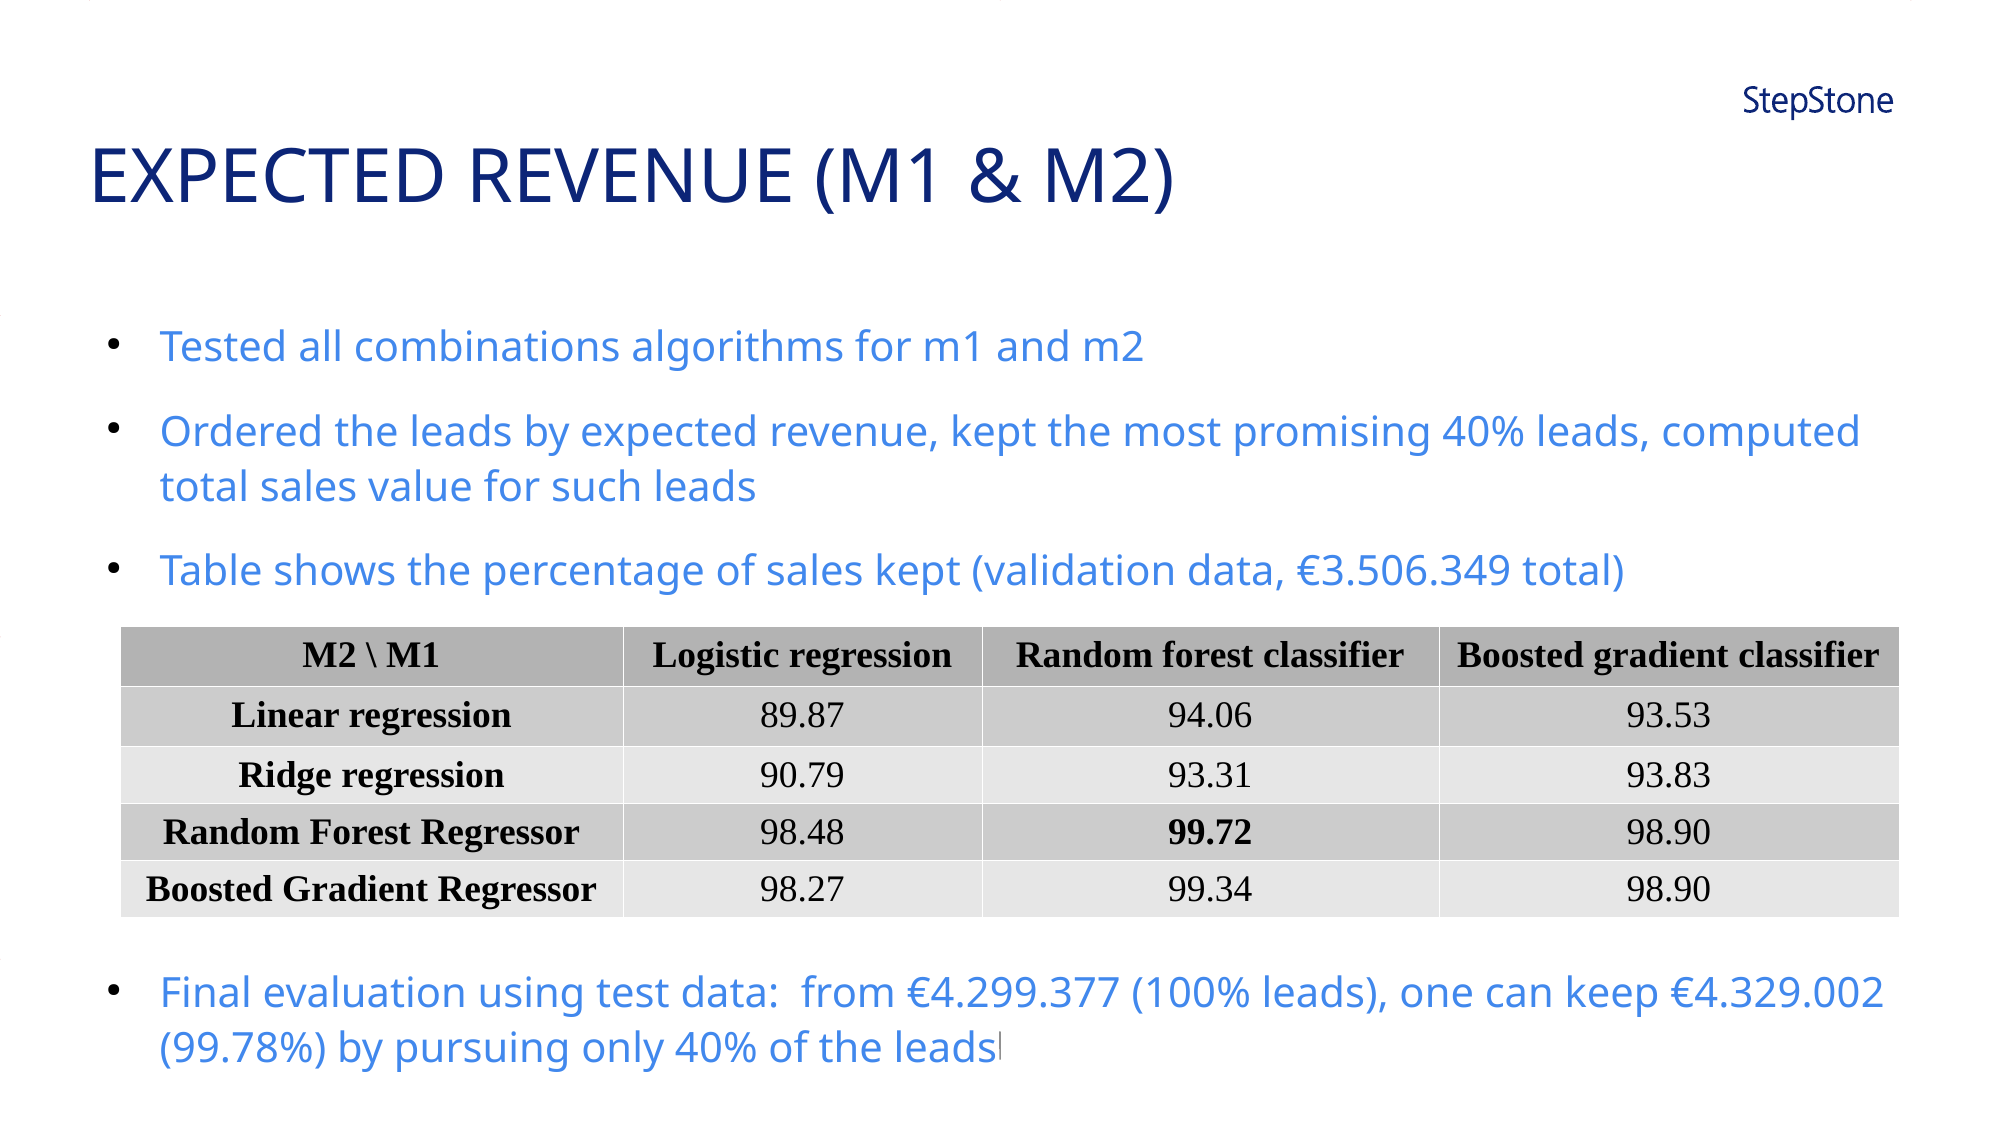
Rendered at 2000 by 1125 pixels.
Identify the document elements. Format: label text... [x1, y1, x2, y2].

title Expected revenue (M1 & M2) [88, 137, 1662, 314]
list Tested all combinations algorithms for m1 and m2 Ordered the leads by expected revenue, kept the most promising 40% leads, computed total sales value for such leads Table shows the percentage of sales kept (validation data, €3.506.349 total) Final evaluation using test data: from €4.299.377 (100% leads), one can keep €4.329.002 (99.78%) by pursuing only 40% of the leads [88, 314, 1912, 959]
